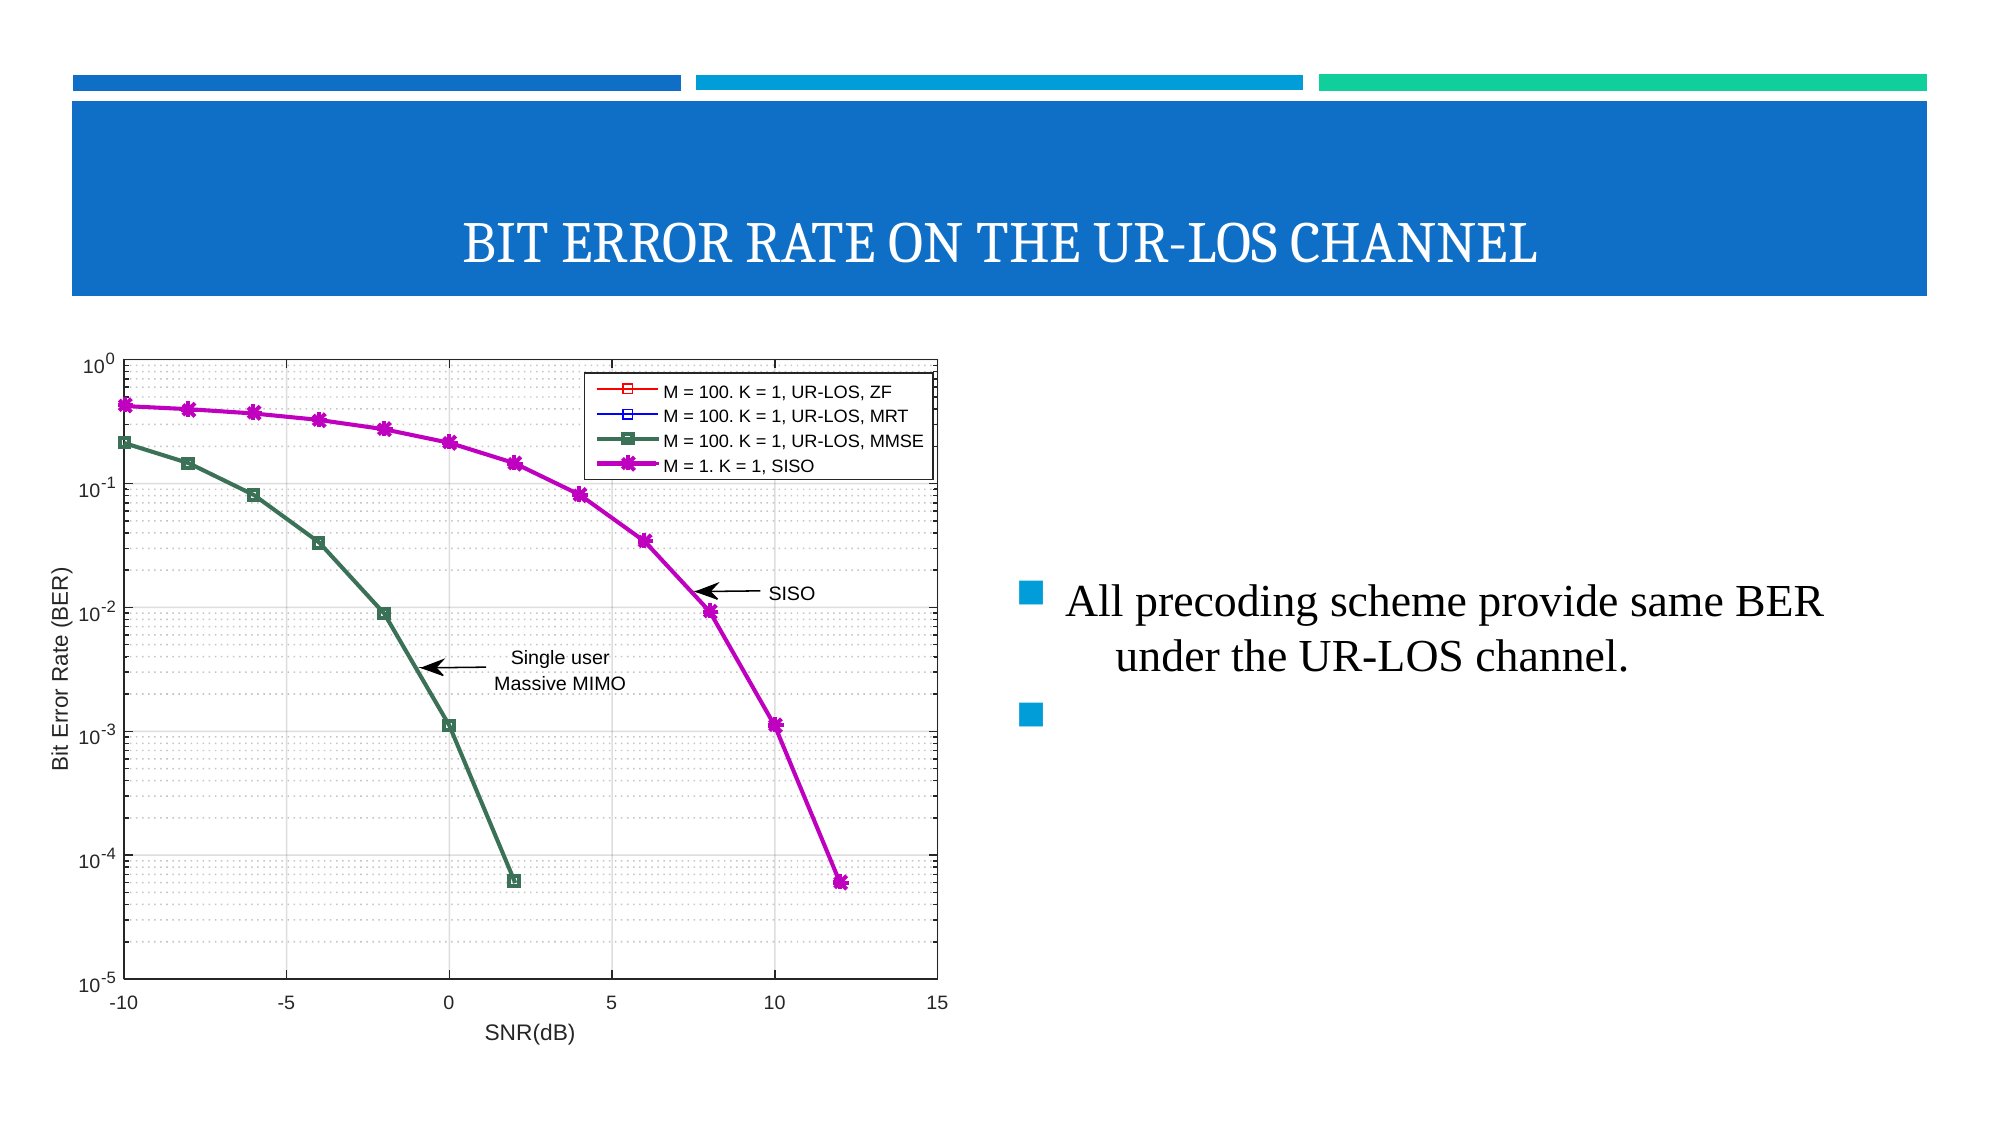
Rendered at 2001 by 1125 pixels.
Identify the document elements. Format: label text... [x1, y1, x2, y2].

picture [46, 344, 958, 1062]
text_box All precoding scheme provide same BER under the UR-LOS channel. [999, 357, 1905, 962]
title Bit error rate ON THE UR-LOS CHANNEL [95, 115, 1905, 282]
